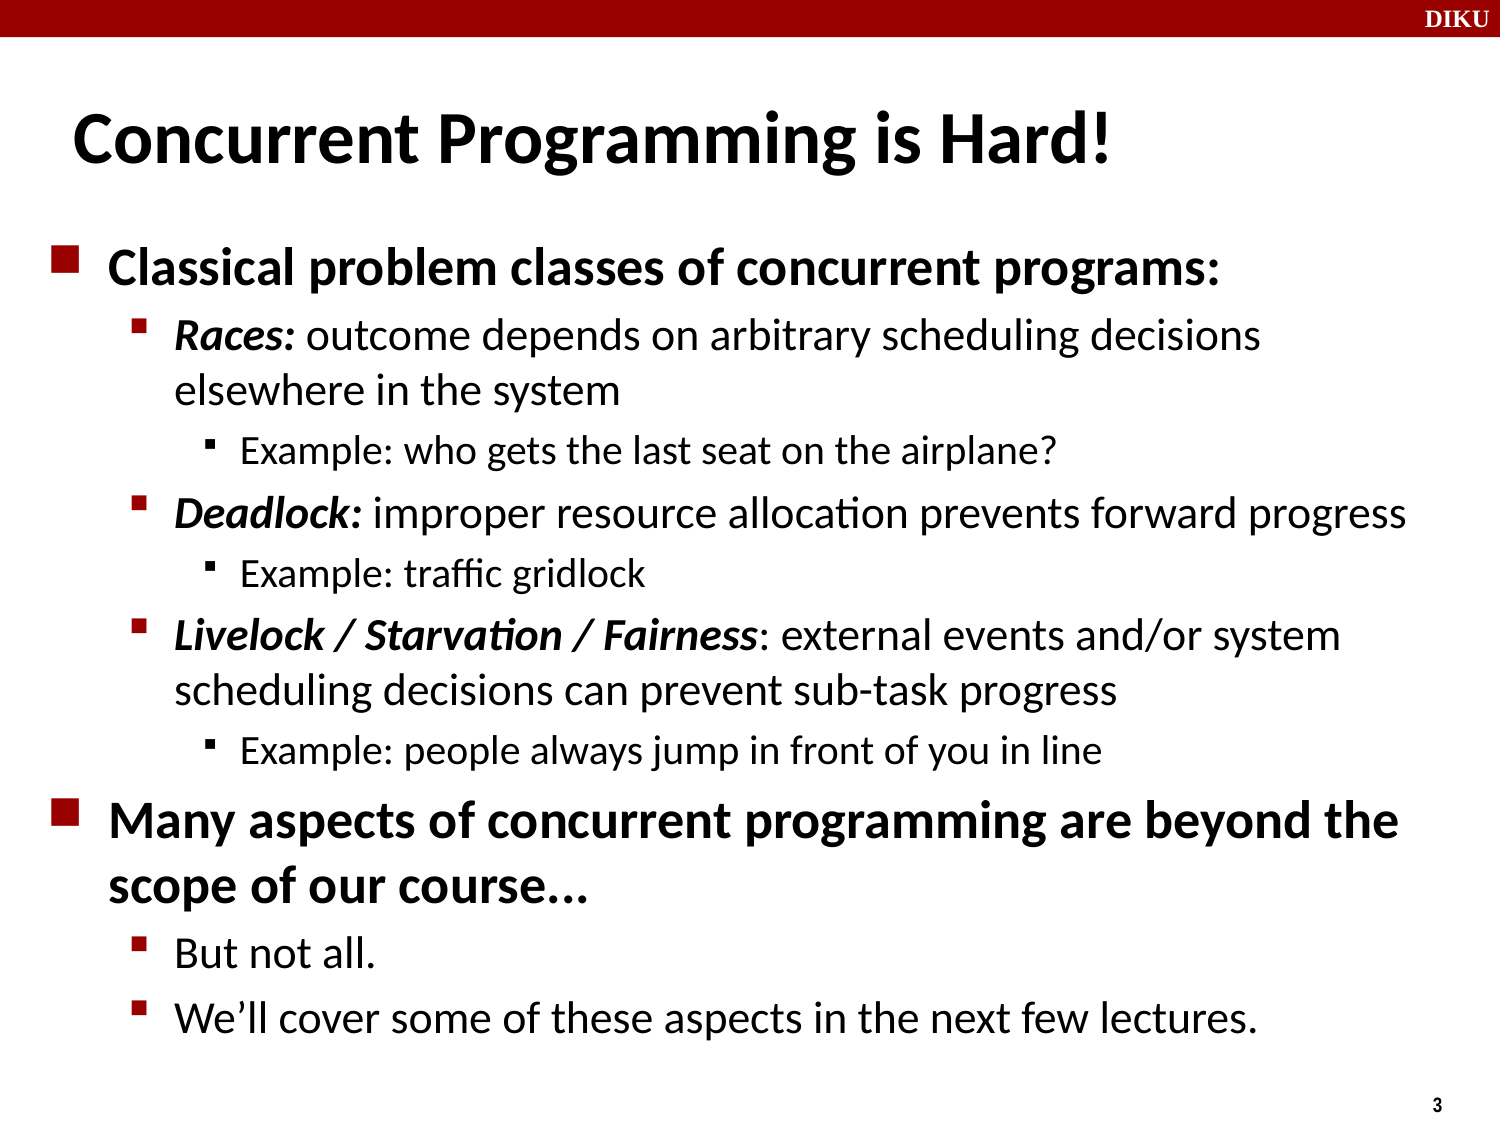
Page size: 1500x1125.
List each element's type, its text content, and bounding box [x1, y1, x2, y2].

text_box Classical problem classes of concurrent programs: Races: outcome depends on arbitrary scheduling decisions elsewhere in the system Example: who gets the last seat on the airplane? Deadlock: improper resource allocation prevents forward progress Example: traffic gridlock Livelock / Starvation / Fairness: external events and/or system scheduling decisions can prevent sub-task progress Example: people always jump in front of you in line Many aspects of concurrent programming are beyond the scope of our course... But not all. We’ll cover some of these aspects in the next few lectures. [37, 223, 1438, 1063]
text_box Concurrent Programming is Hard! [58, 71, 1304, 197]
